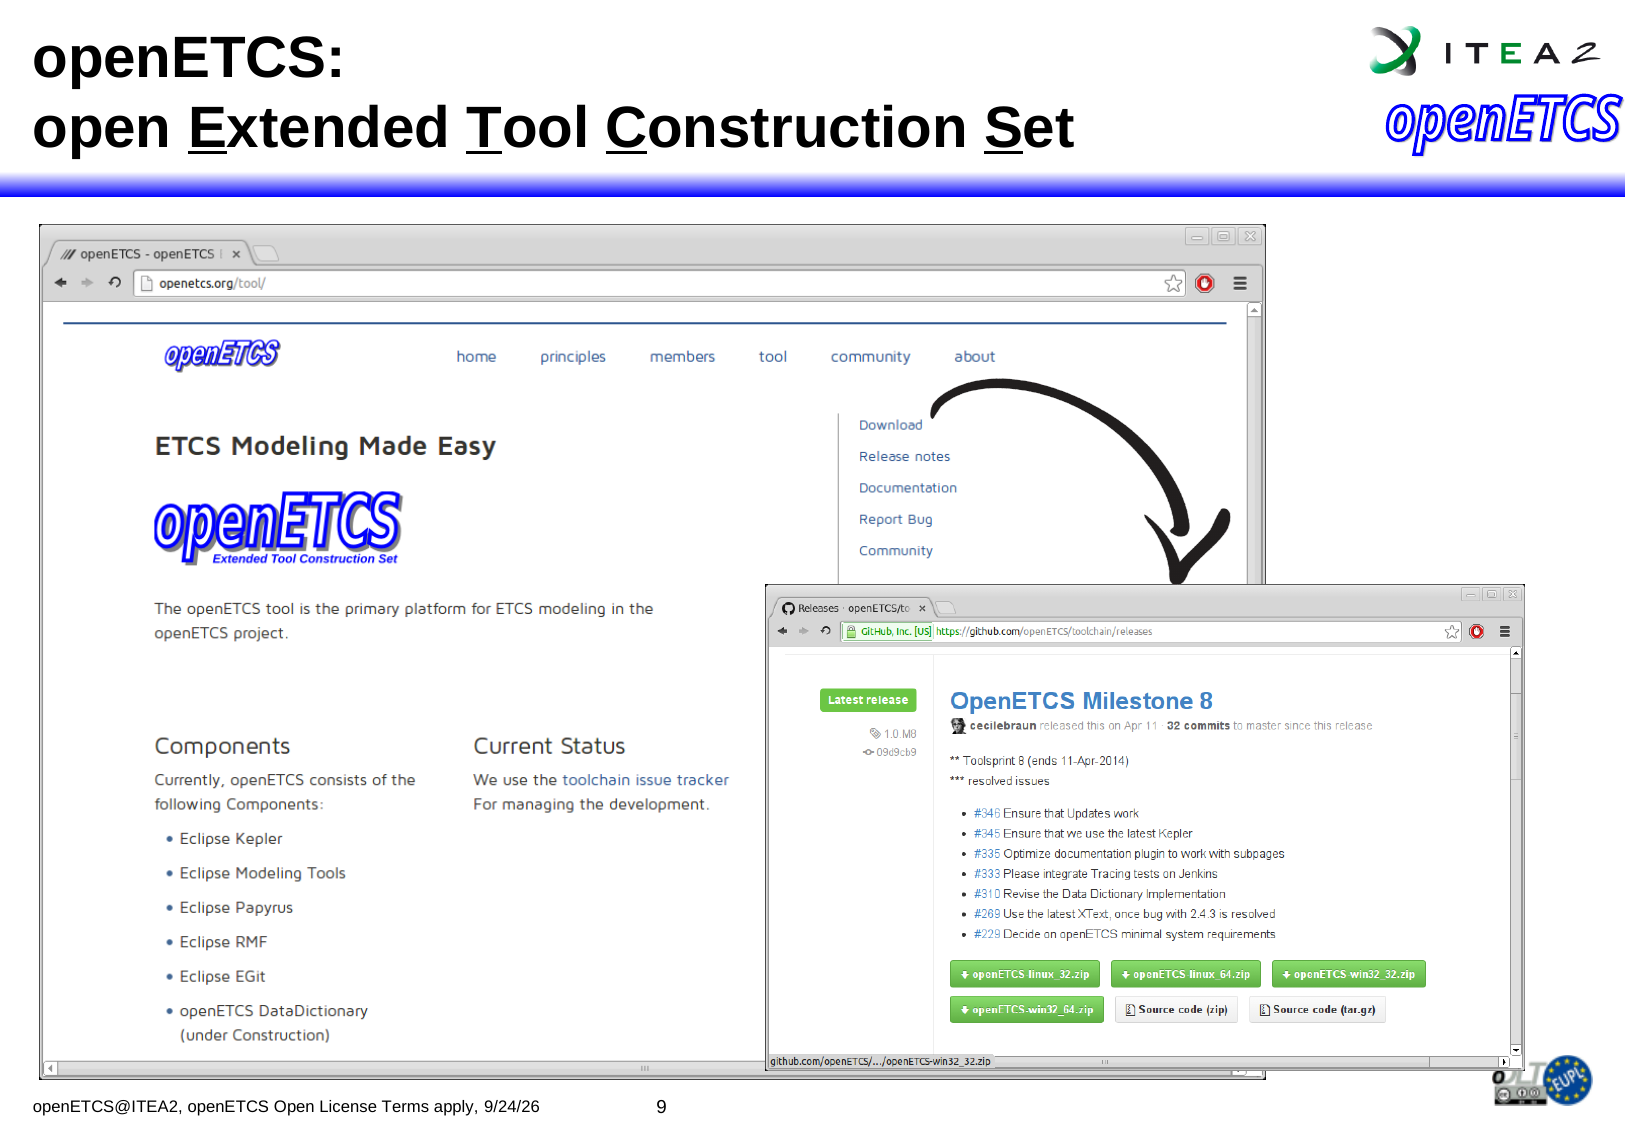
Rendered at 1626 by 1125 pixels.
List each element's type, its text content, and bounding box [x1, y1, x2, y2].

title openETCS: open Extended Tool Construction Set [32, 19, 1356, 160]
picture [39, 224, 1593, 1106]
picture [1356, 26, 1626, 76]
